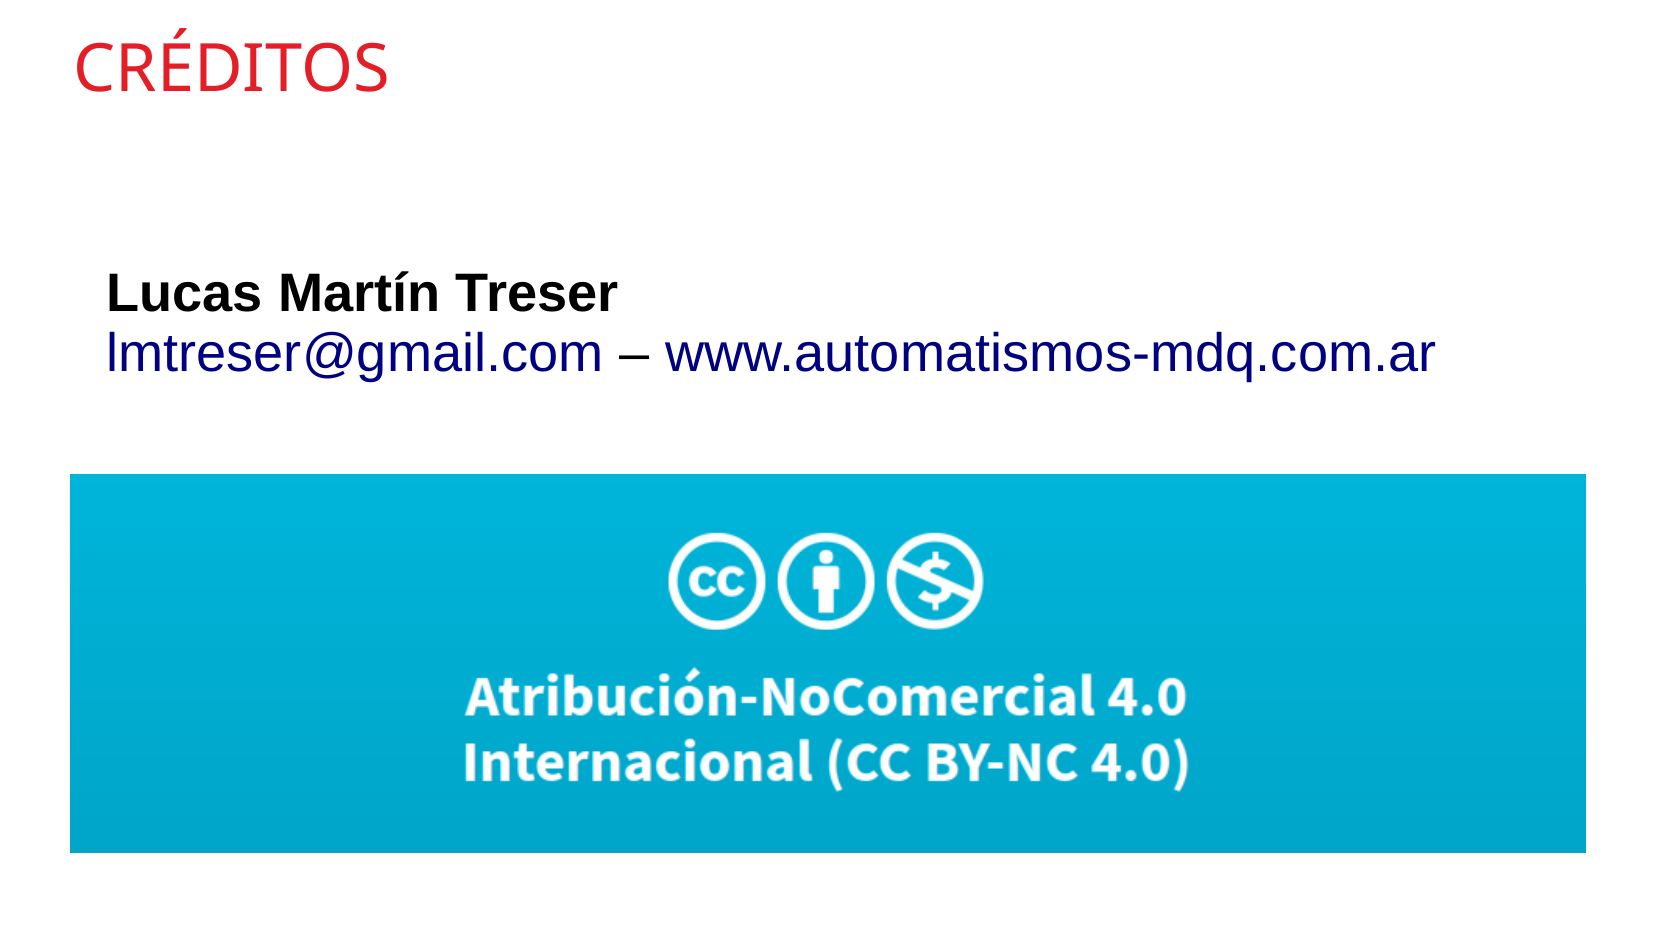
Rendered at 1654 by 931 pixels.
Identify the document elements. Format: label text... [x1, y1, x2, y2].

title CRÉDITOS [73, 12, 1347, 119]
picture [70, 474, 1586, 853]
text_box Lucas Martín Treser lmtreser@gmail.com – www.automatismos-mdq.com.ar [91, 254, 1565, 403]
